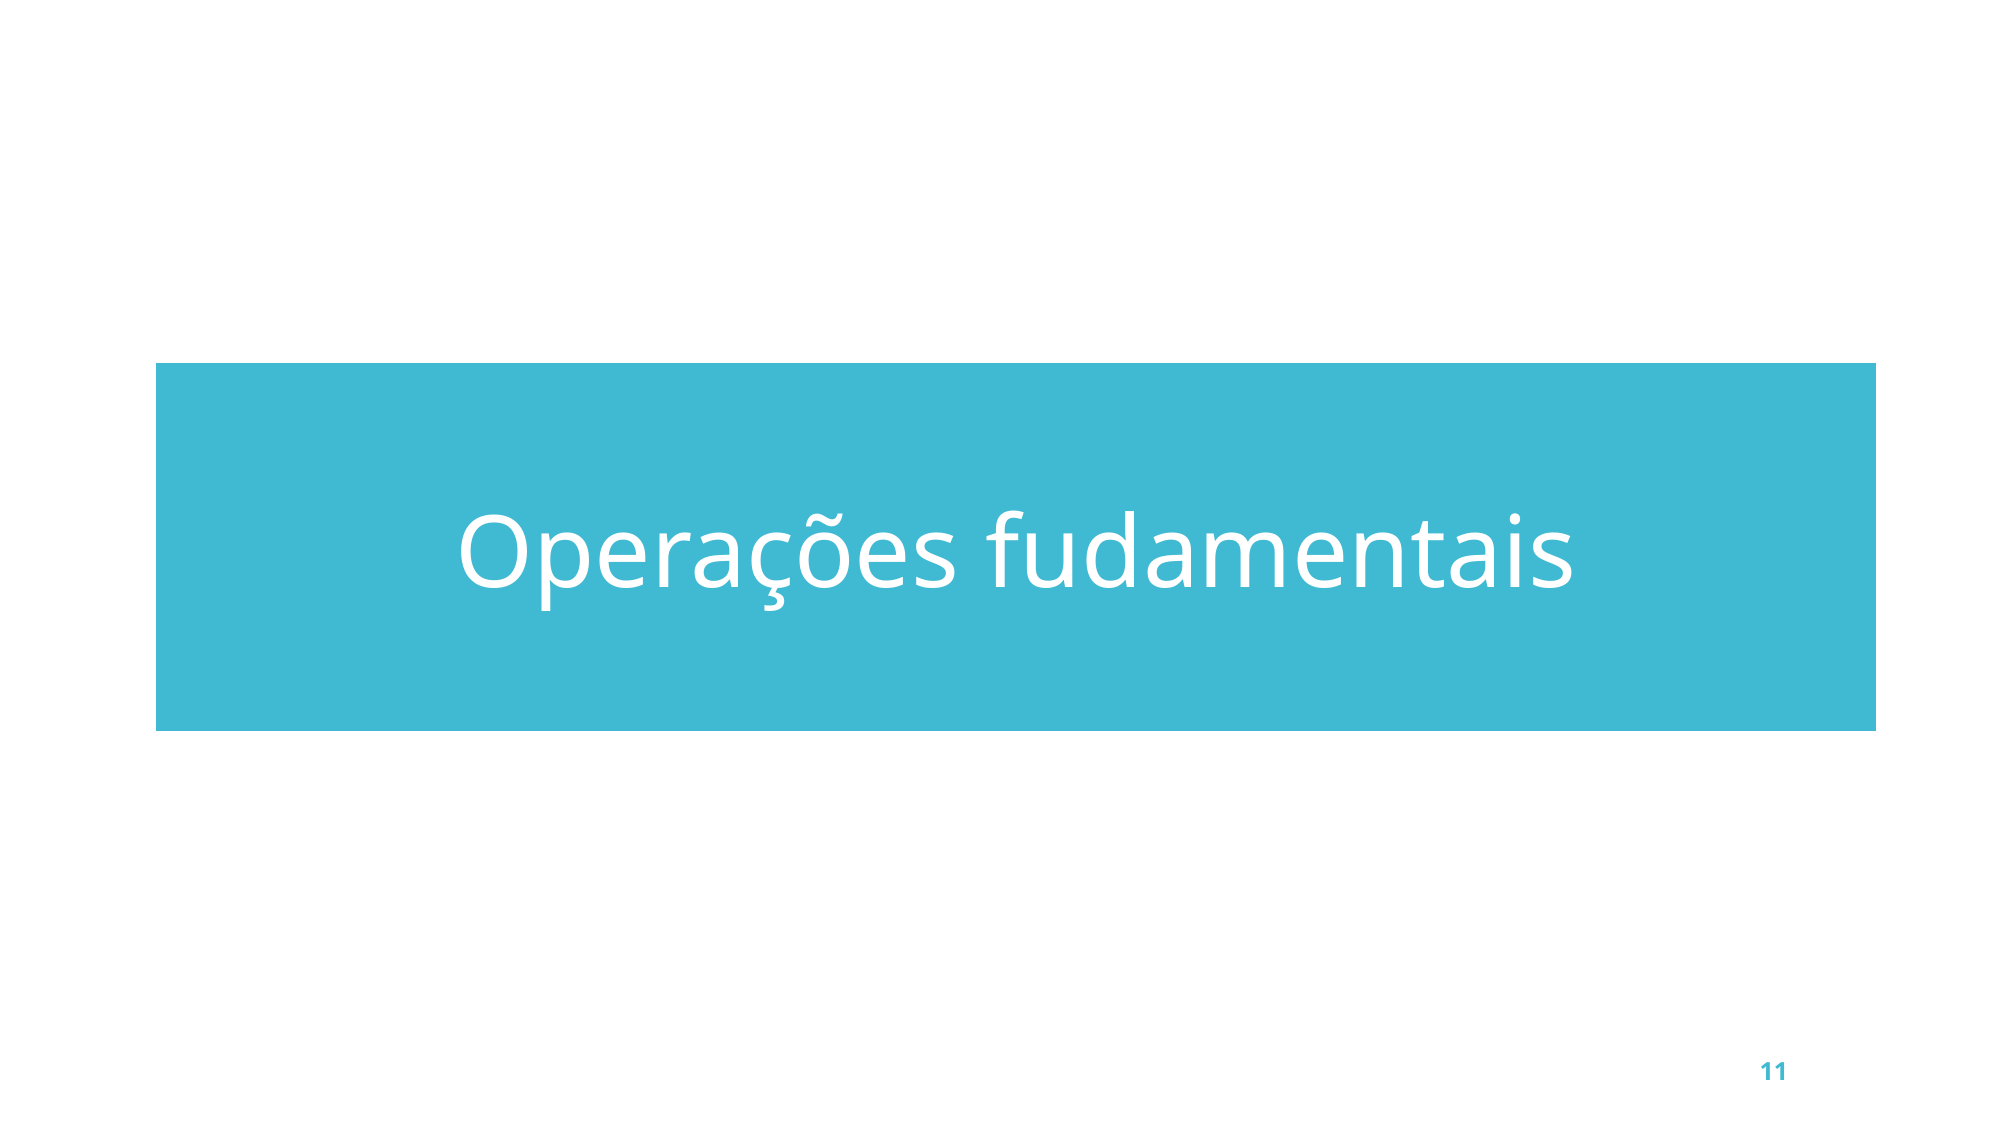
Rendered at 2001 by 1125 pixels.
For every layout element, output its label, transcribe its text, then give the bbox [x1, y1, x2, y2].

text_box [1744, 1042, 1996, 1103]
text_box Operações fudamentais [156, 363, 1876, 731]
